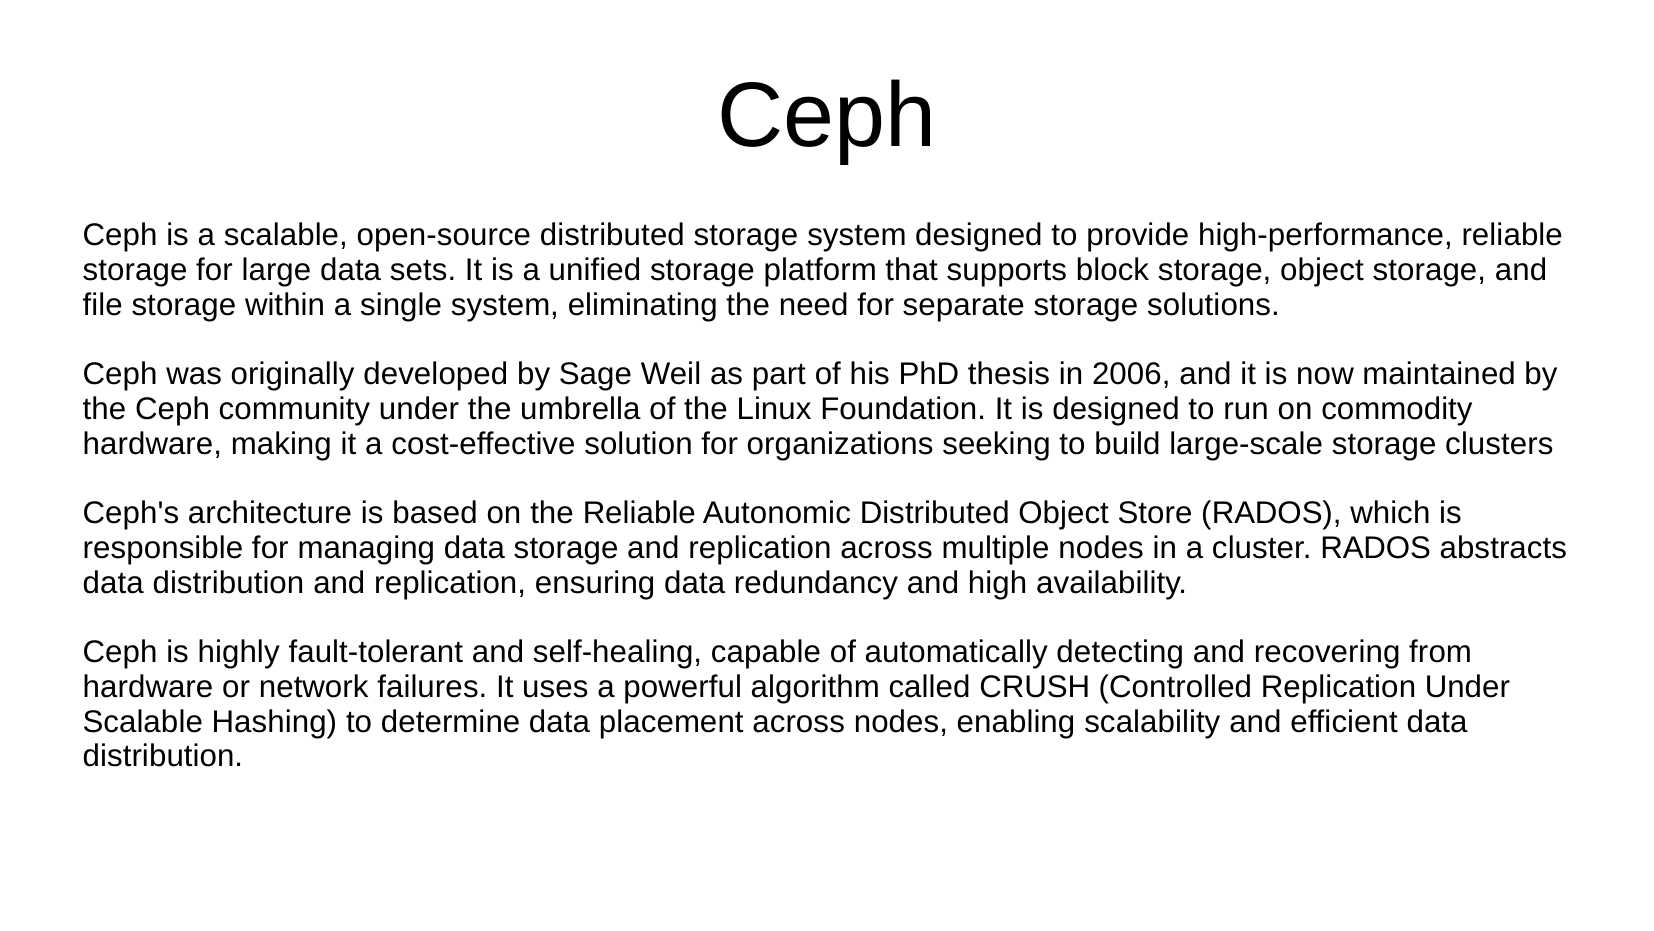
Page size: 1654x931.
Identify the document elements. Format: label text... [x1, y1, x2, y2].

title Ceph [82, 37, 1571, 193]
subtitle Ceph is a scalable, open-source distributed storage system designed to provide high-performance, reliable storage for large data sets. It is a unified storage platform that supports block storage, object storage, and file storage within a single system, eliminating the need for separate storage solutions. Ceph was originally developed by Sage Weil as part of his PhD thesis in 2006, and it is now maintained by the Ceph community under the umbrella of the Linux Foundation. It is designed to run on commodity hardware, making it a cost-effective solution for organizations seeking to build large-scale storage clusters Ceph's architecture is based on the Reliable Autonomic Distributed Object Store (RADOS), which is responsible for managing data storage and replication across multiple nodes in a cluster. RADOS abstracts data distribution and replication, ensuring data redundancy and high availability. Ceph is highly fault-tolerant and self-healing, capable of automatically detecting and recovering from hardware or network failures. It uses a powerful algorithm called CRUSH (Controlled Replication Under Scalable Hashing) to determine data placement across nodes, enabling scalability and efficient data distribution. [82, 217, 1571, 774]
